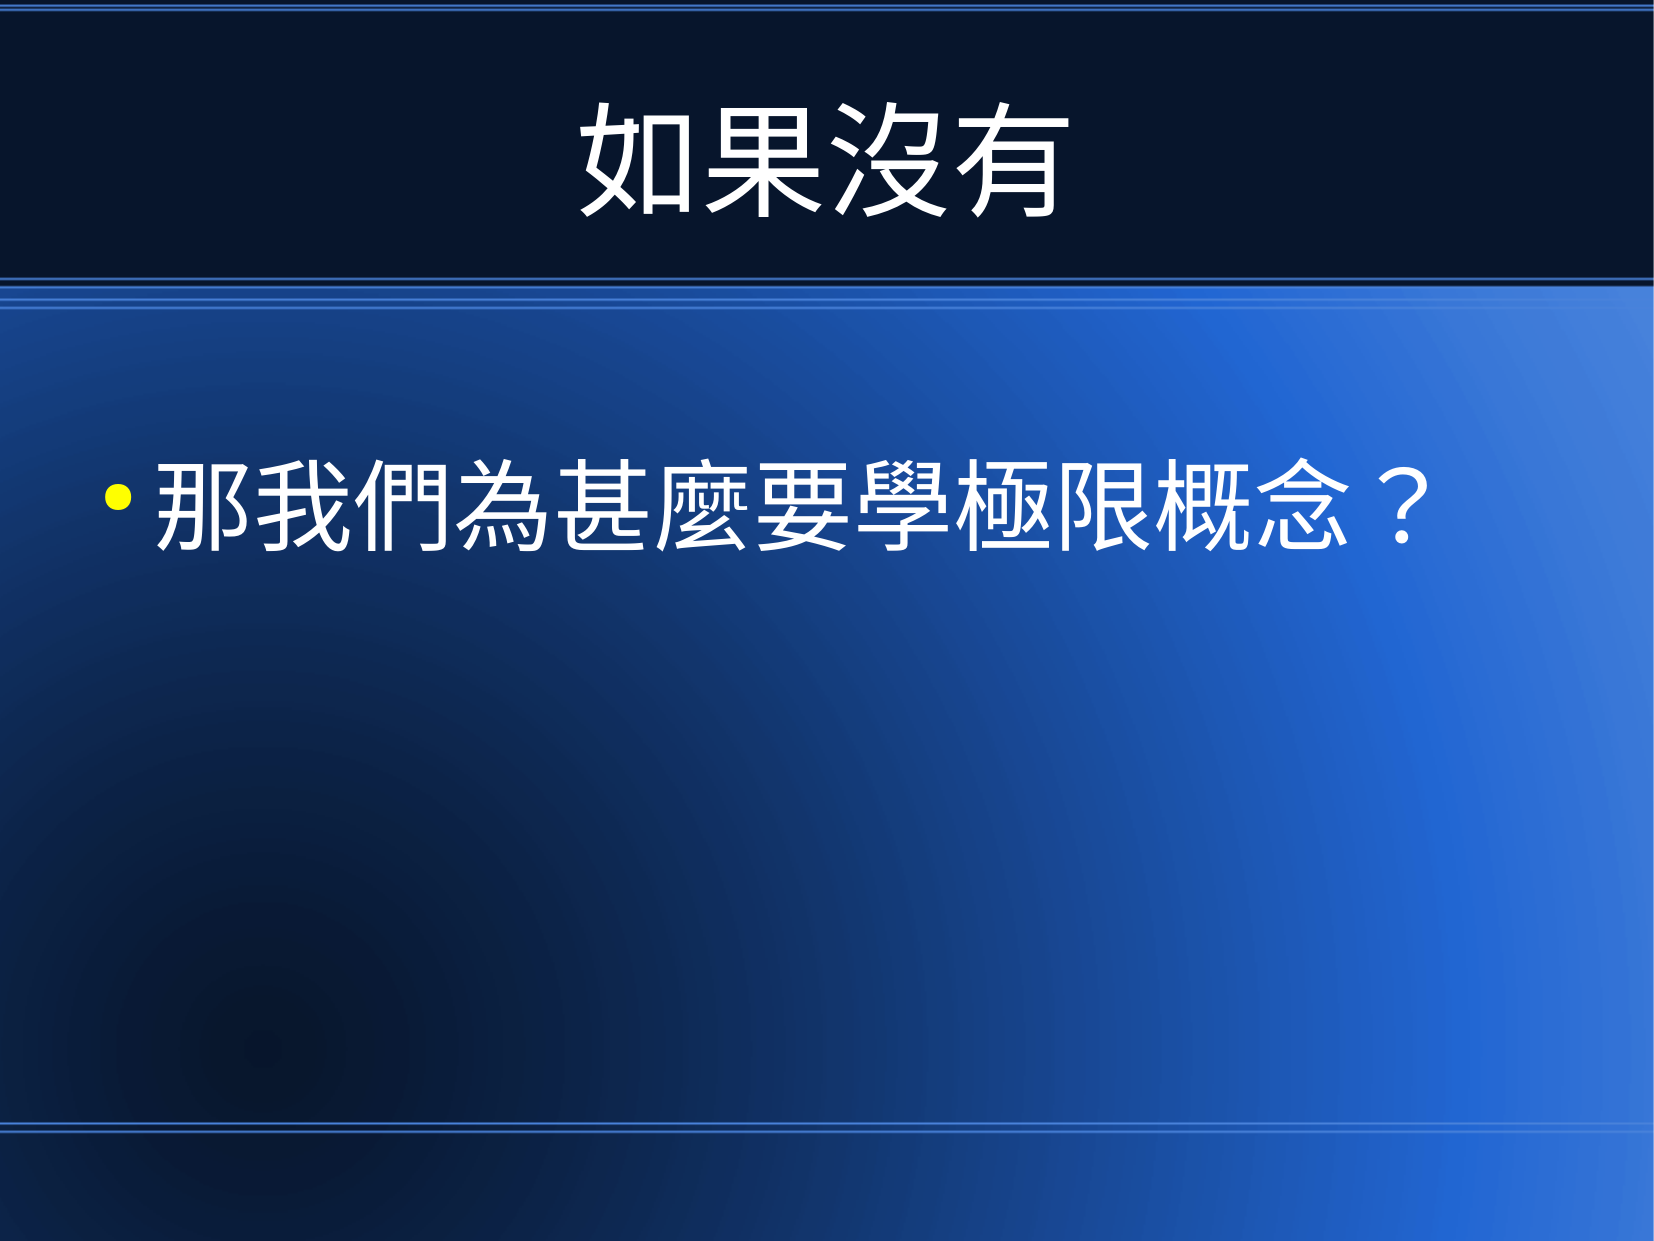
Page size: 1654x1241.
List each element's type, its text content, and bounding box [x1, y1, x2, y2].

list 那我們為甚麼要學極限概念？ [82, 355, 1571, 1241]
title 如果沒有 [82, 49, 1571, 257]
picture [0, 0, 1654, 1241]
